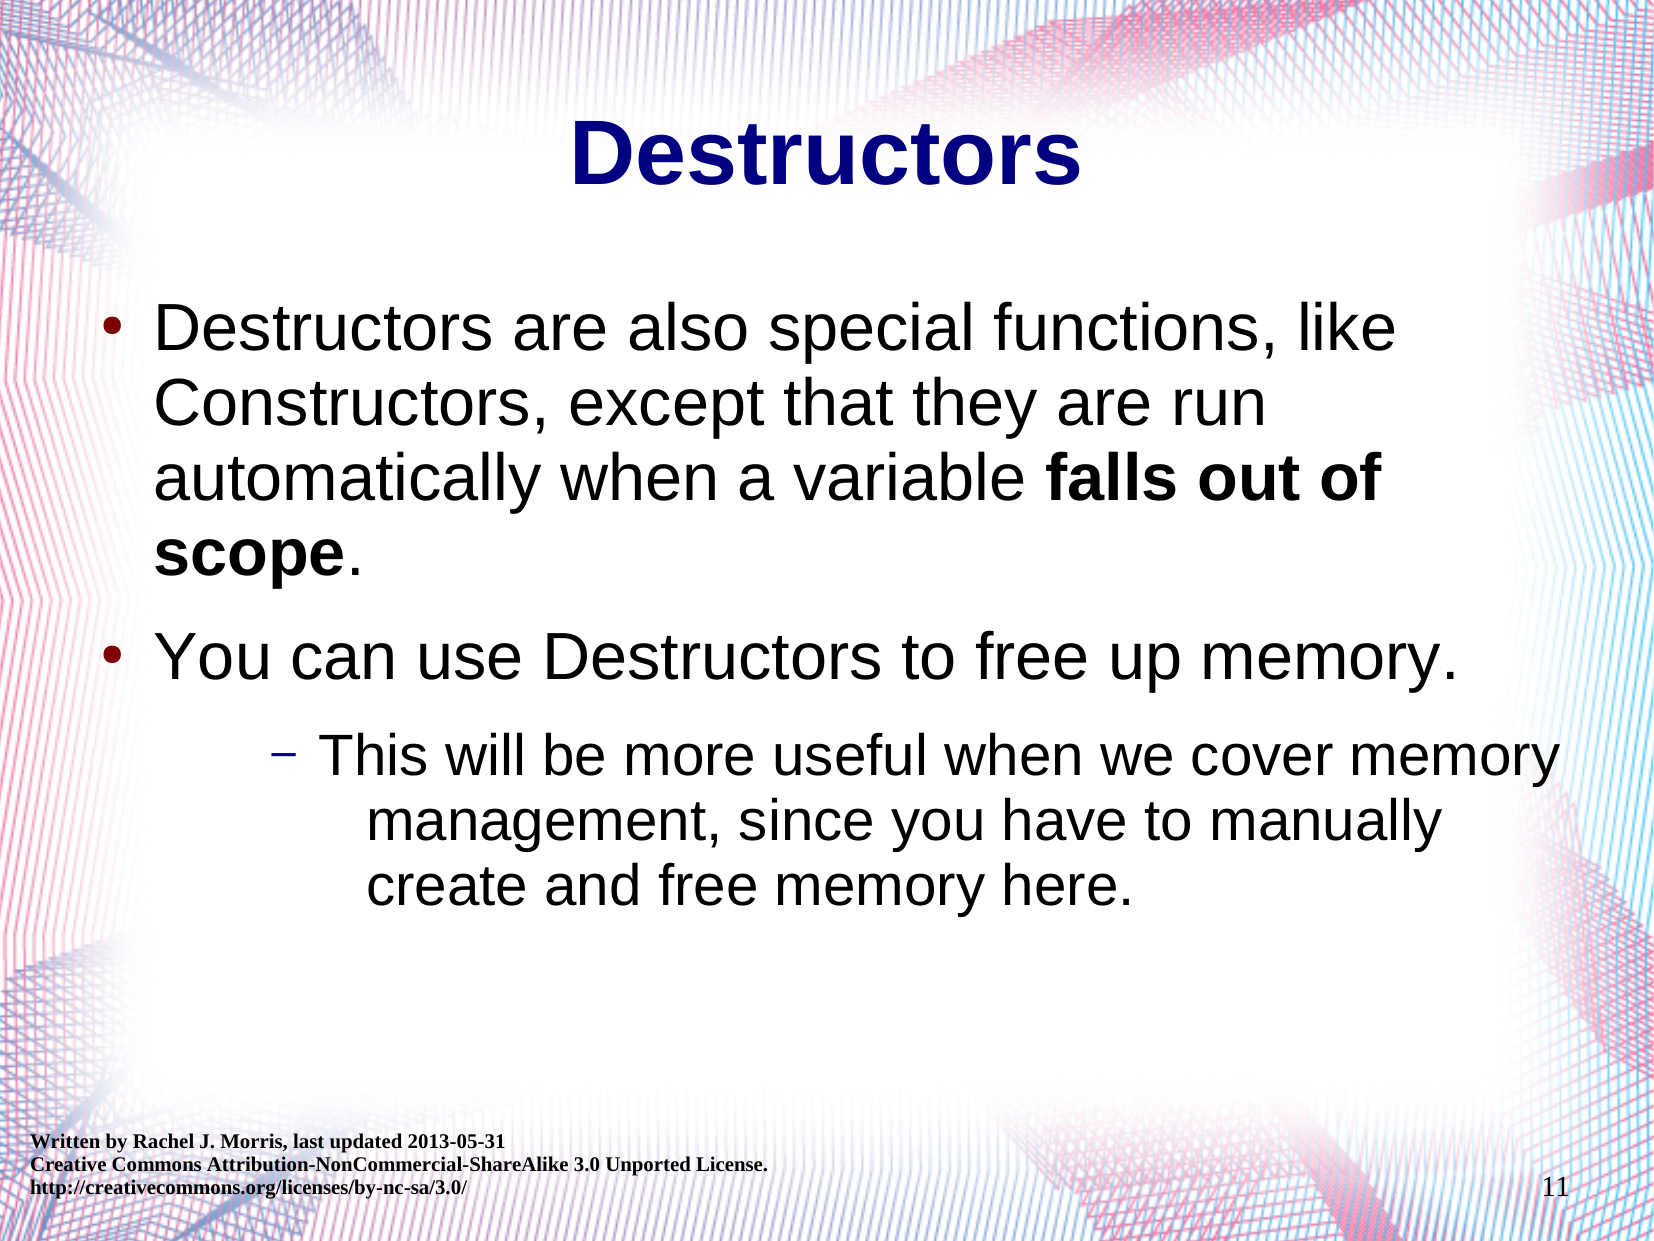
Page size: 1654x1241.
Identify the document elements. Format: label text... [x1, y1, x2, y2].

title Destructors [82, 49, 1571, 257]
list Destructors are also special functions, like Constructors, except that they are run automatically when a variable falls out of scope. You can use Destructors to free up memory. This will be more useful when we cover memory management, since you have to manually create and free memory here. [82, 290, 1571, 1010]
picture [0, 0, 1654, 1241]
